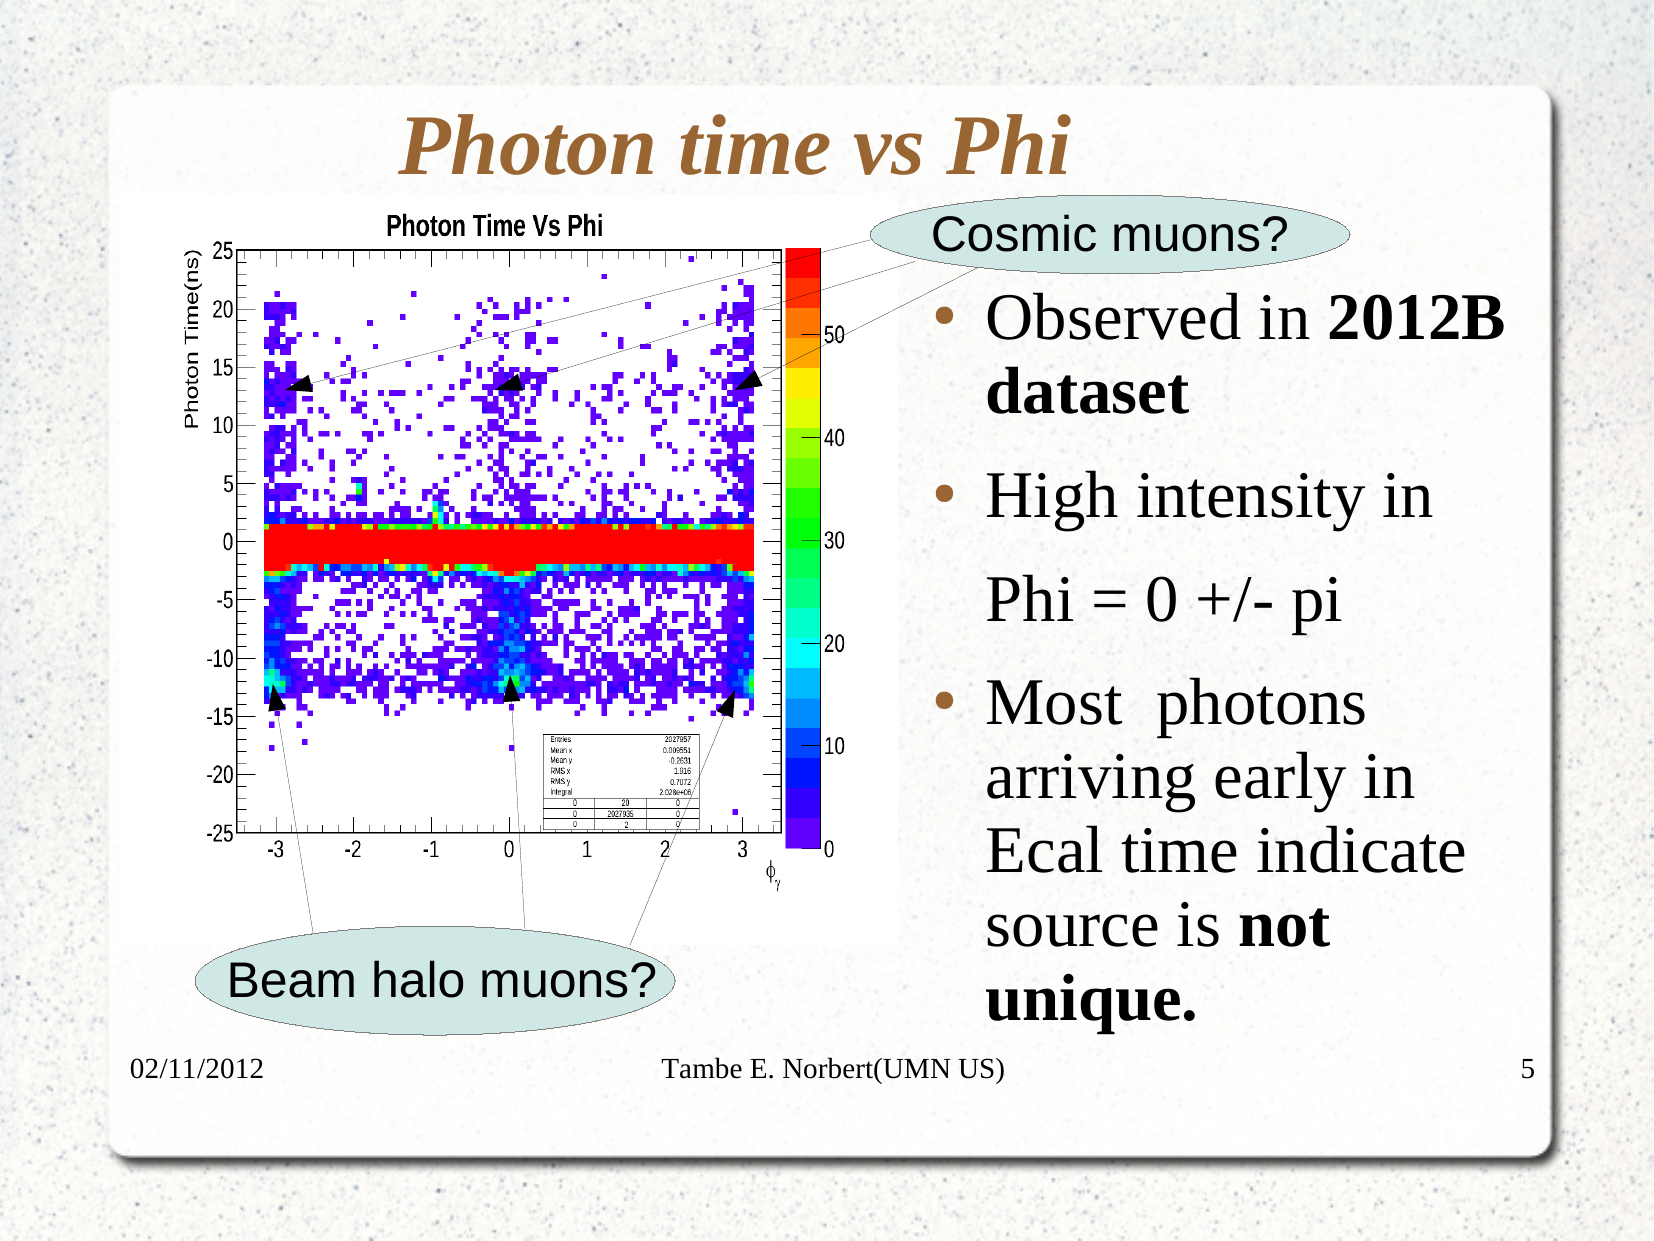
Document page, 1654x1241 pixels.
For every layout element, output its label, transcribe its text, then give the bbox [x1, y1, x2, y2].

text_box Cosmic muons? [870, 195, 1351, 274]
picture [0, 0, 1654, 1241]
title Photon time vs Phi [285, 96, 1186, 196]
text_box Beam halo muons? [195, 926, 676, 1036]
list Observed in 2012B dataset High intensity in Phi = 0 +/- pi Most photons arriving early in Ecal time indicate source is not unique. [915, 280, 1533, 1036]
